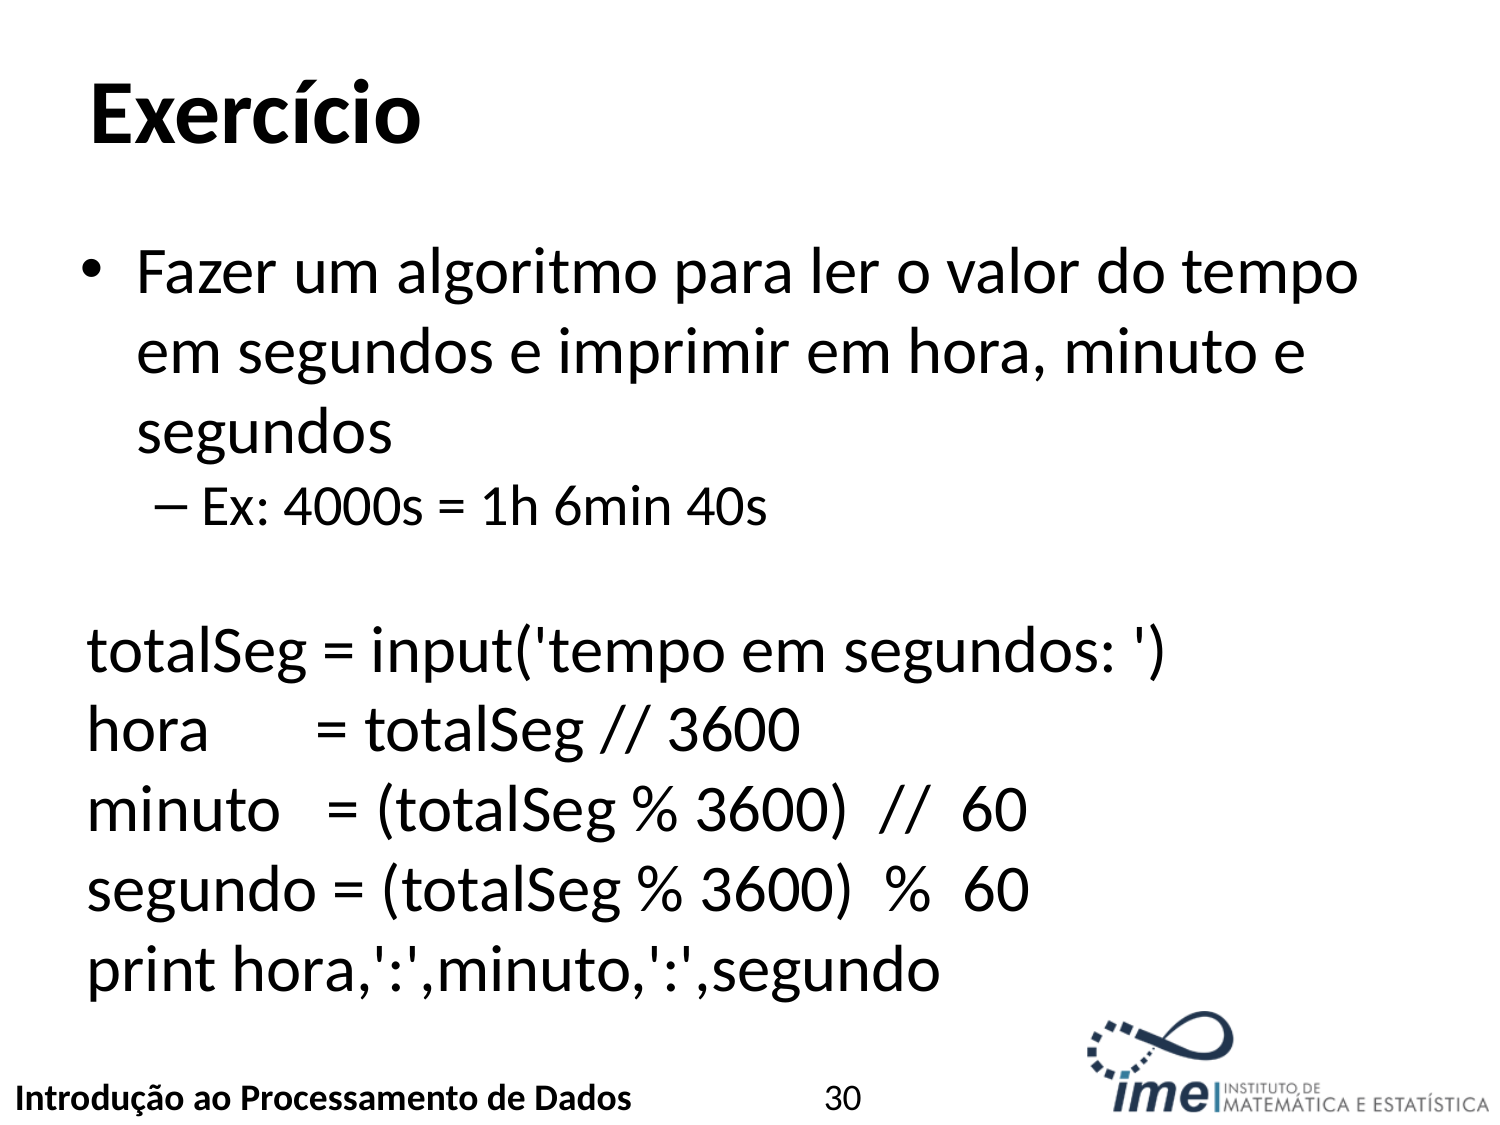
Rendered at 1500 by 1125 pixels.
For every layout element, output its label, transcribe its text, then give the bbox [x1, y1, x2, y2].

text_box totalSeg = input('tempo em segundos: ') hora = totalSeg // 3600 minuto = (totalSeg % 3600) // 60 segundo = (totalSeg % 3600) % 60 print hora,':',minuto,':',segundo [71, 597, 1466, 1013]
text_box Fazer um algoritmo para ler o valor do tempo em segundos e imprimir em hora, minuto e segundos Ex: 4000s = 1h 6min 40s [64, 219, 1415, 544]
text_box <number> [808, 1065, 1159, 1125]
picture [1086, 1011, 1495, 1115]
text_box Exercício [75, 45, 1425, 233]
